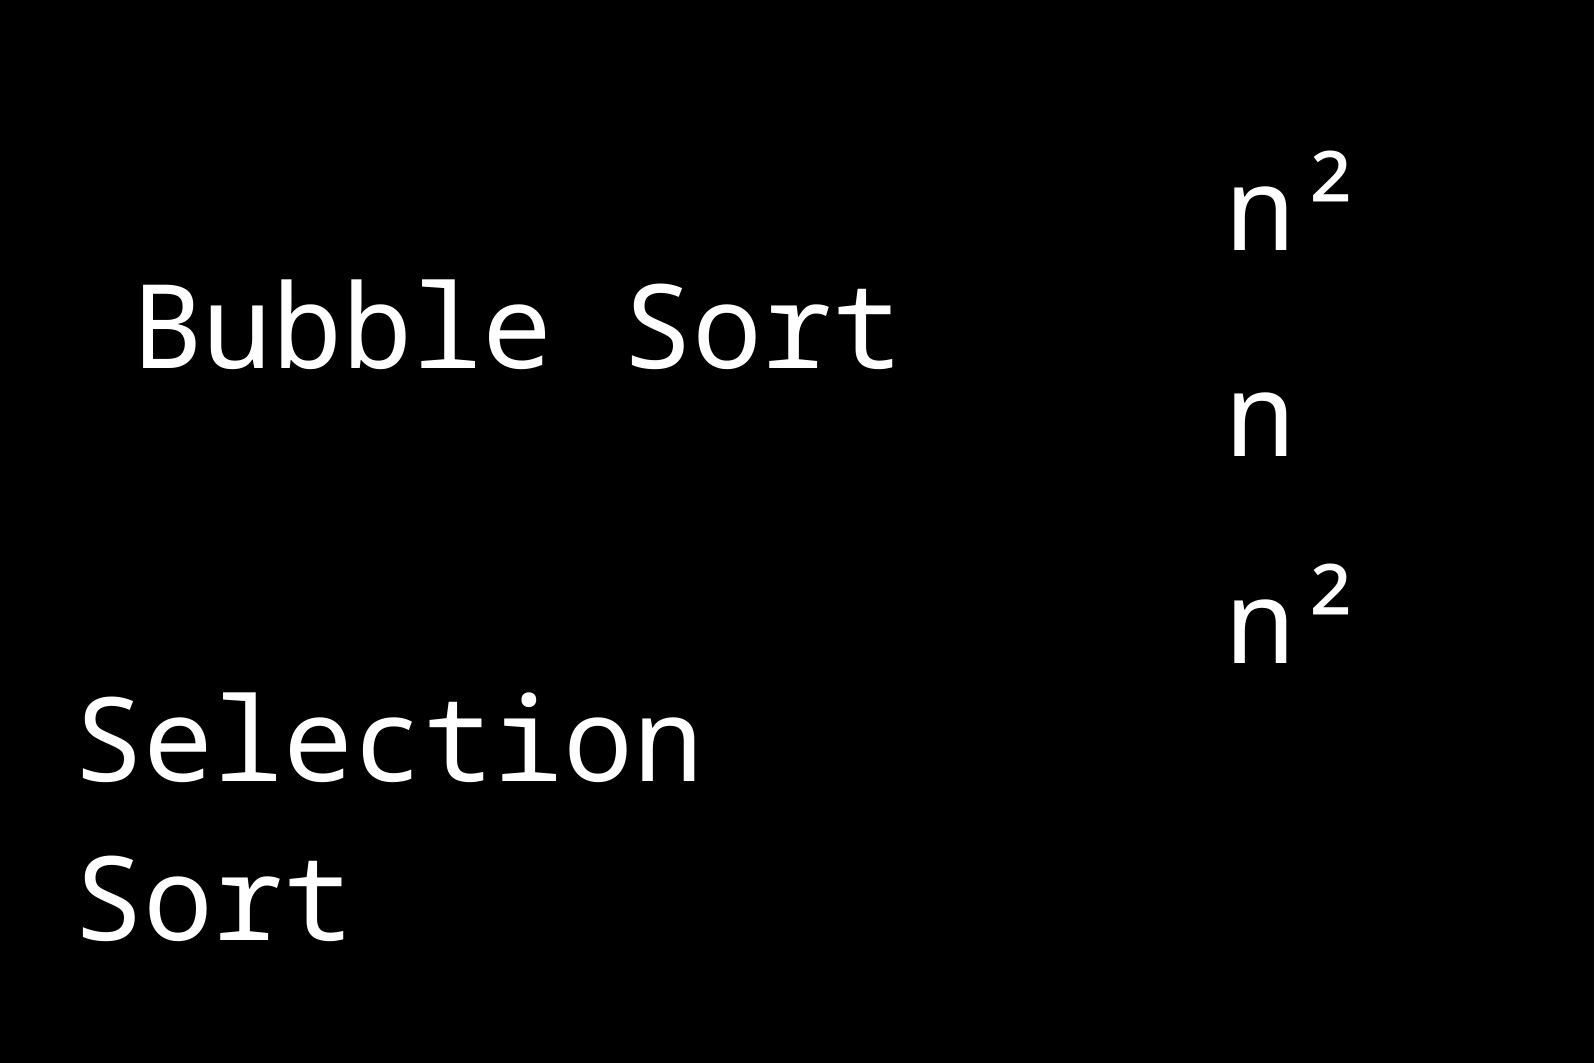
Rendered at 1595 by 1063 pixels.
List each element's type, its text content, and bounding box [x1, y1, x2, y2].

text_box n² [1210, 531, 1595, 739]
text_box n² [1210, 118, 1595, 324]
text_box Bubble Sort [118, 236, 945, 414]
text_box n [1210, 324, 1595, 531]
text_box Selection Sort [59, 649, 1034, 827]
